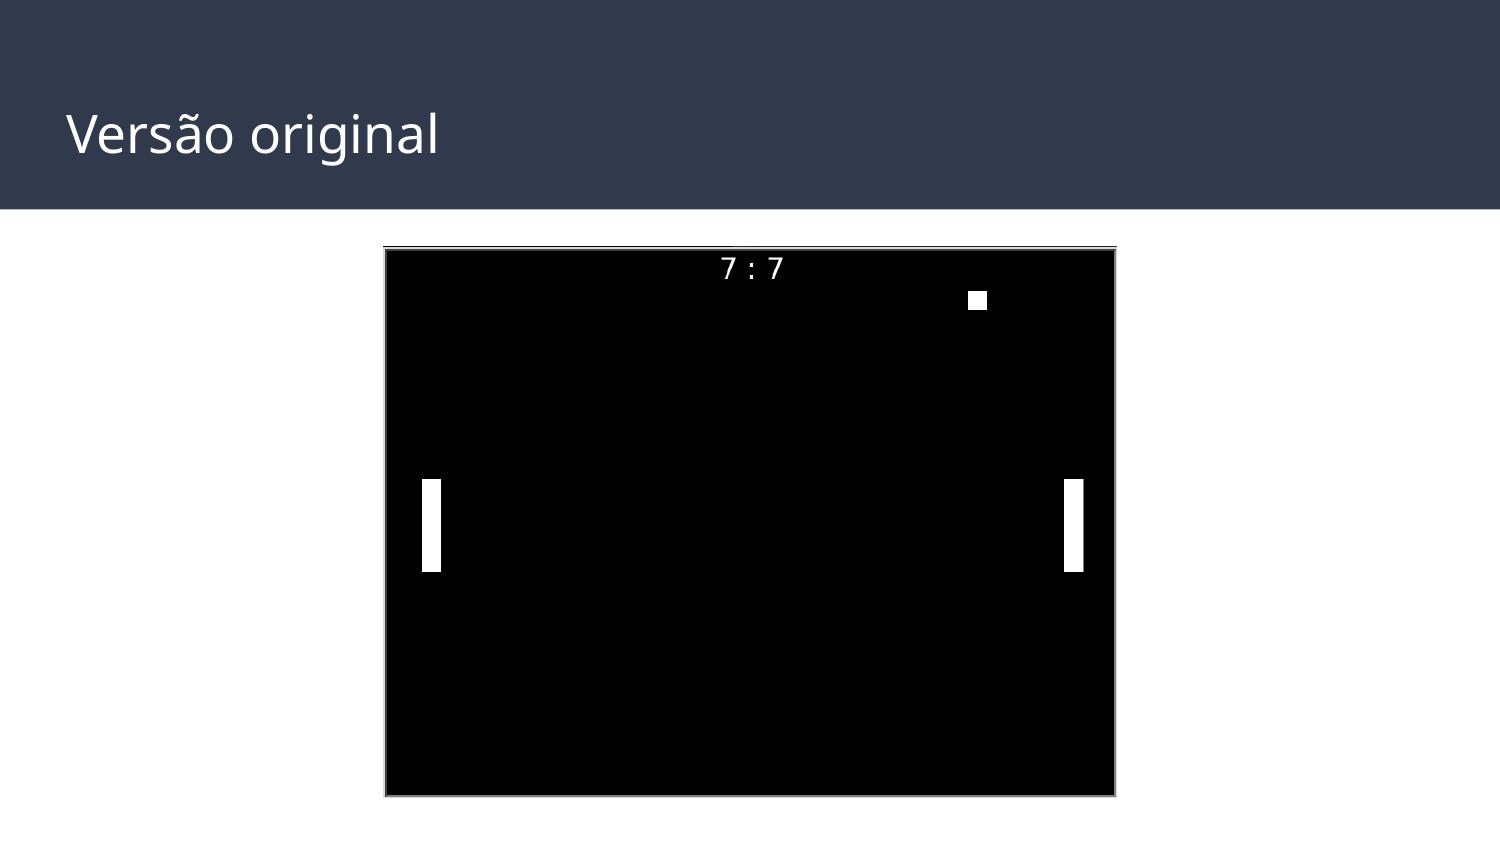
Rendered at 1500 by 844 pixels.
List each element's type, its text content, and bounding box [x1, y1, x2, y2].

title Versão original [51, 82, 1449, 185]
picture [383, 246, 1117, 798]
